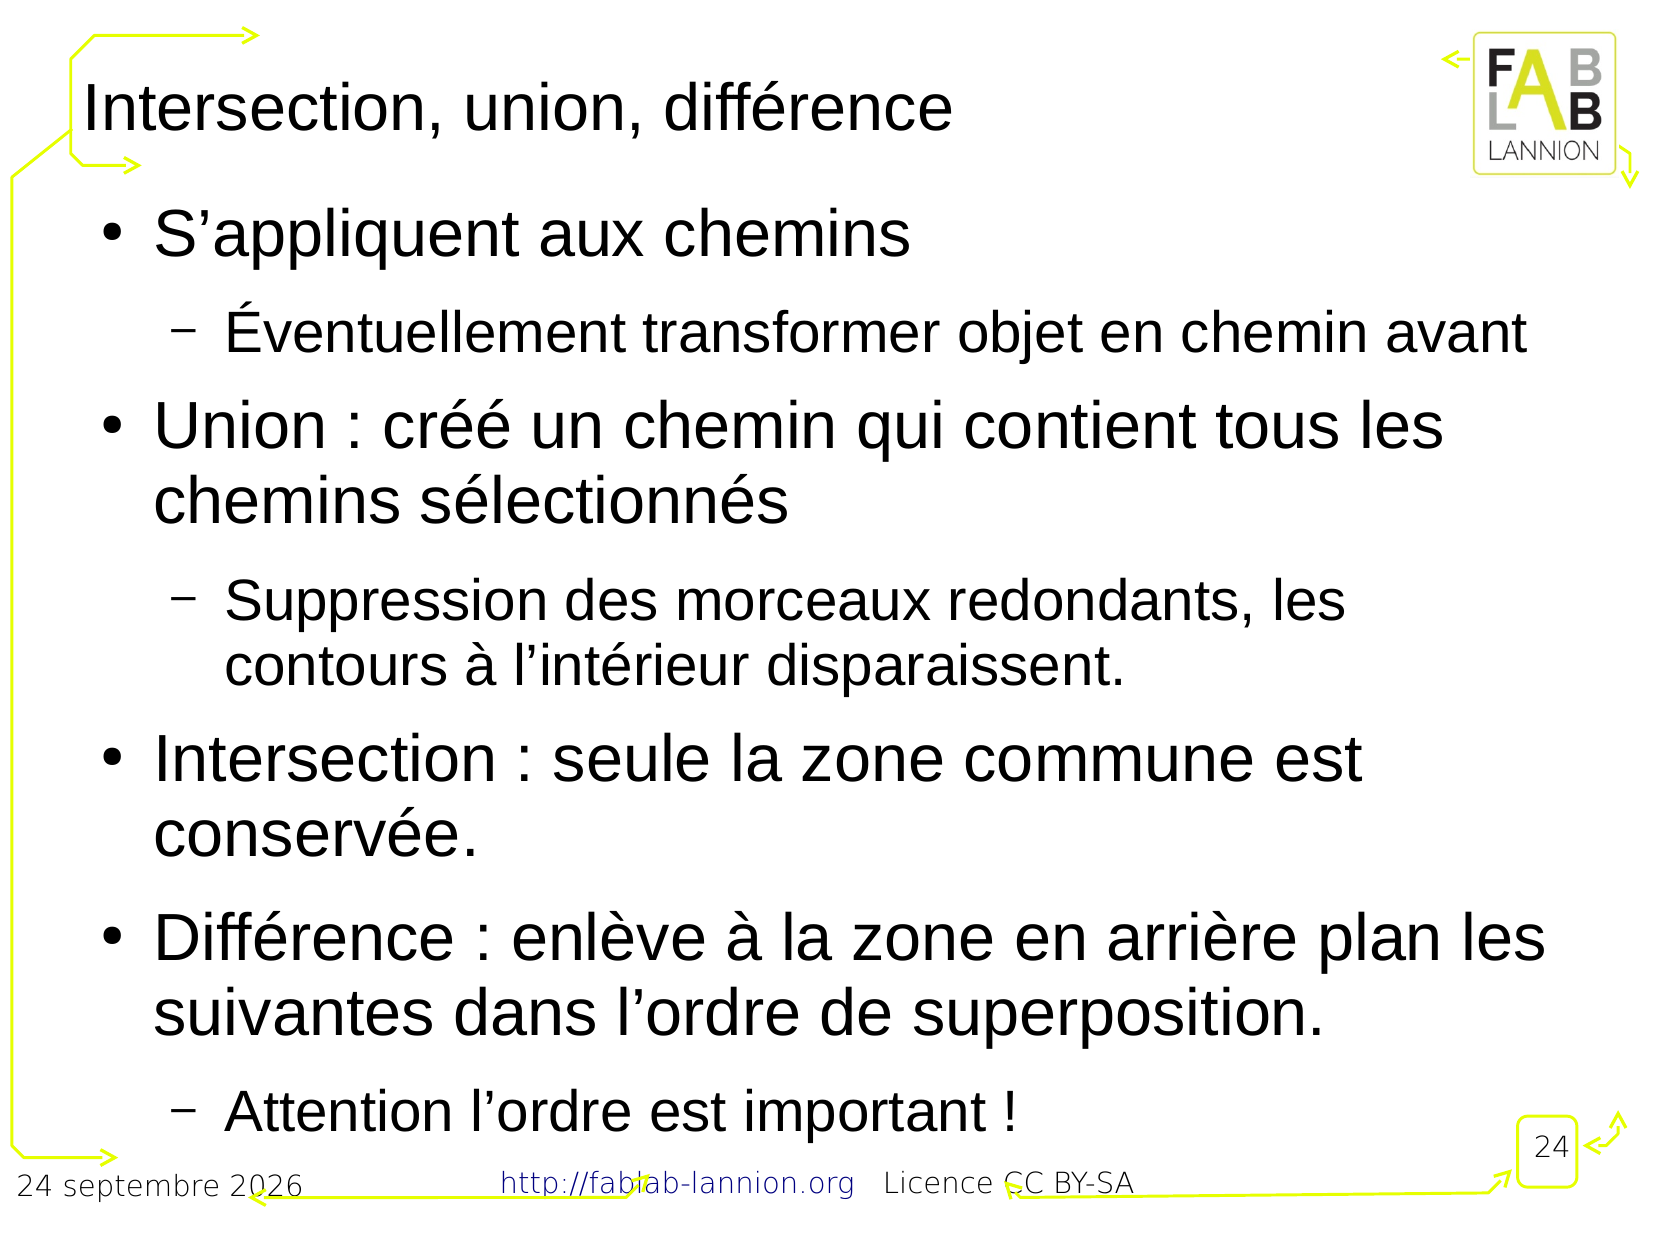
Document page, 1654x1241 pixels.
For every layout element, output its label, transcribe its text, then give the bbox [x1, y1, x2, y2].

picture [1470, 29, 1619, 178]
title Intersection, union, différence [82, 49, 1441, 166]
list S’appliquent aux chemins Éventuellement transformer objet en chemin avant Union : créé un chemin qui contient tous les chemins sélectionnés Suppression des morceaux redondants, les contours à l’intérieur disparaissent. Intersection : seule la zone commune est conservée. Différence : enlève à la zone en arrière plan les suivantes dans l’ordre de superposition. Attention l’ordre est important ! [82, 195, 1571, 1004]
